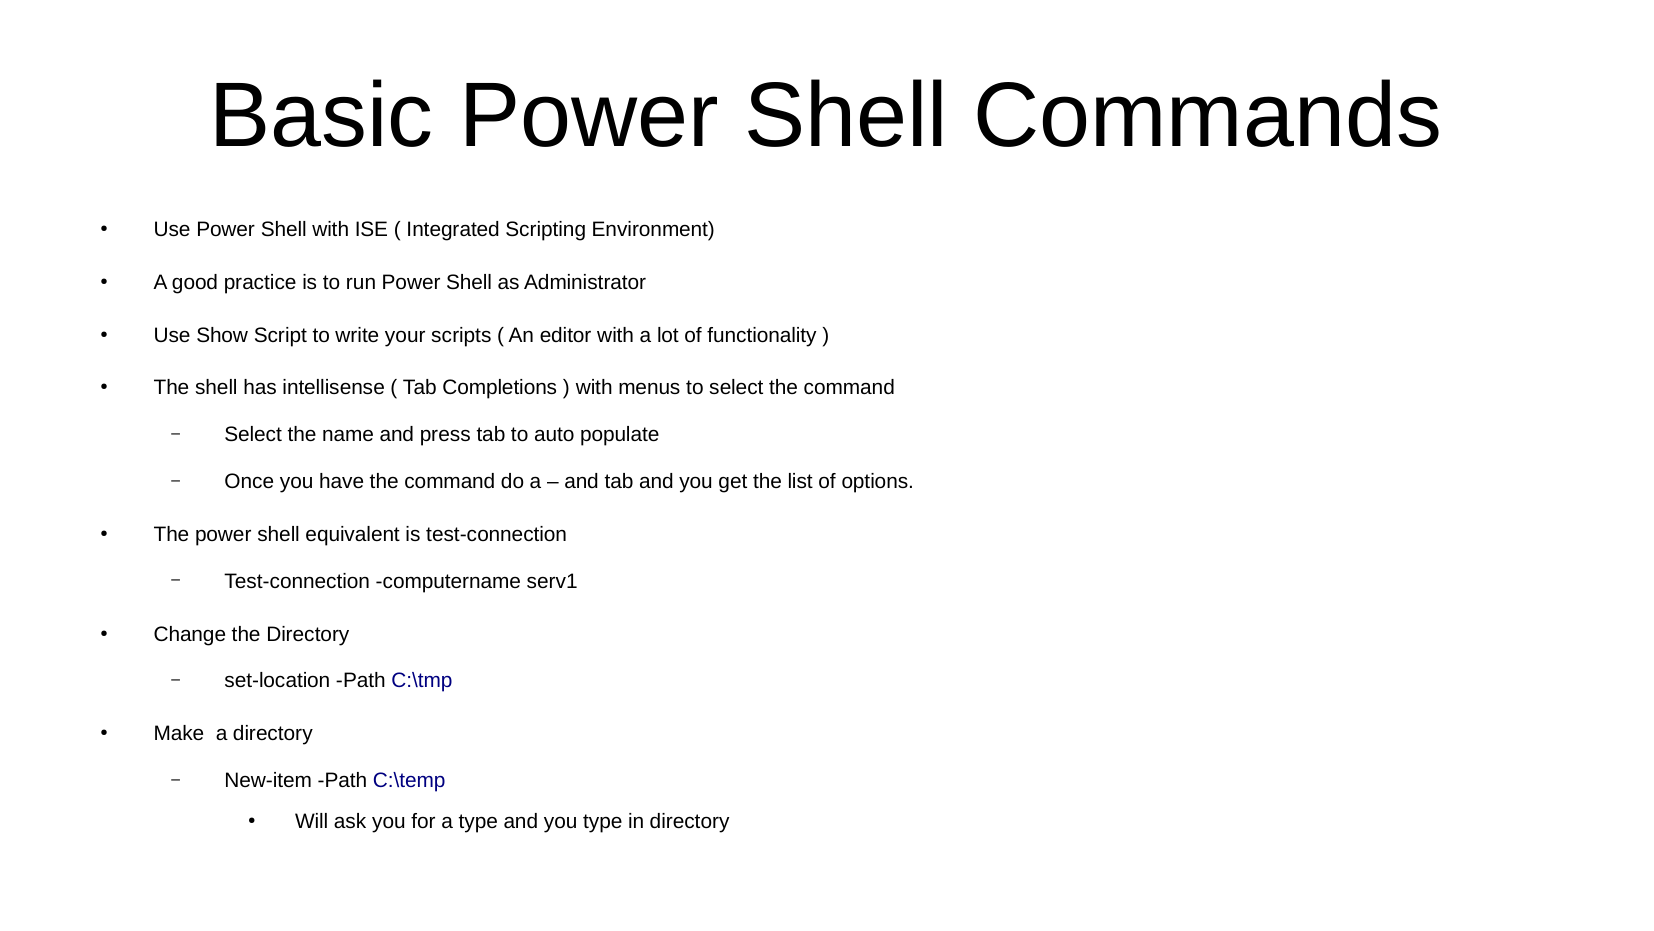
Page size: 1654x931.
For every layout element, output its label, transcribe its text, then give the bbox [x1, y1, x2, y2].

title Basic Power Shell Commands [82, 37, 1571, 193]
list Use Power Shell with ISE ( Integrated Scripting Environment) A good practice is to run Power Shell as Administrator Use Show Script to write your scripts ( An editor with a lot of functionality ) The shell has intellisense ( Tab Completions ) with menus to select the command Select the name and press tab to auto populate Once you have the command do a – and tab and you get the list of options. The power shell equivalent is test-connection Test-connection -computername serv1 Change the Directory set-location -Path C:\tmp Make a directory New-item -Path C:\temp Will ask you for a type and you type in directory [82, 217, 1576, 916]
